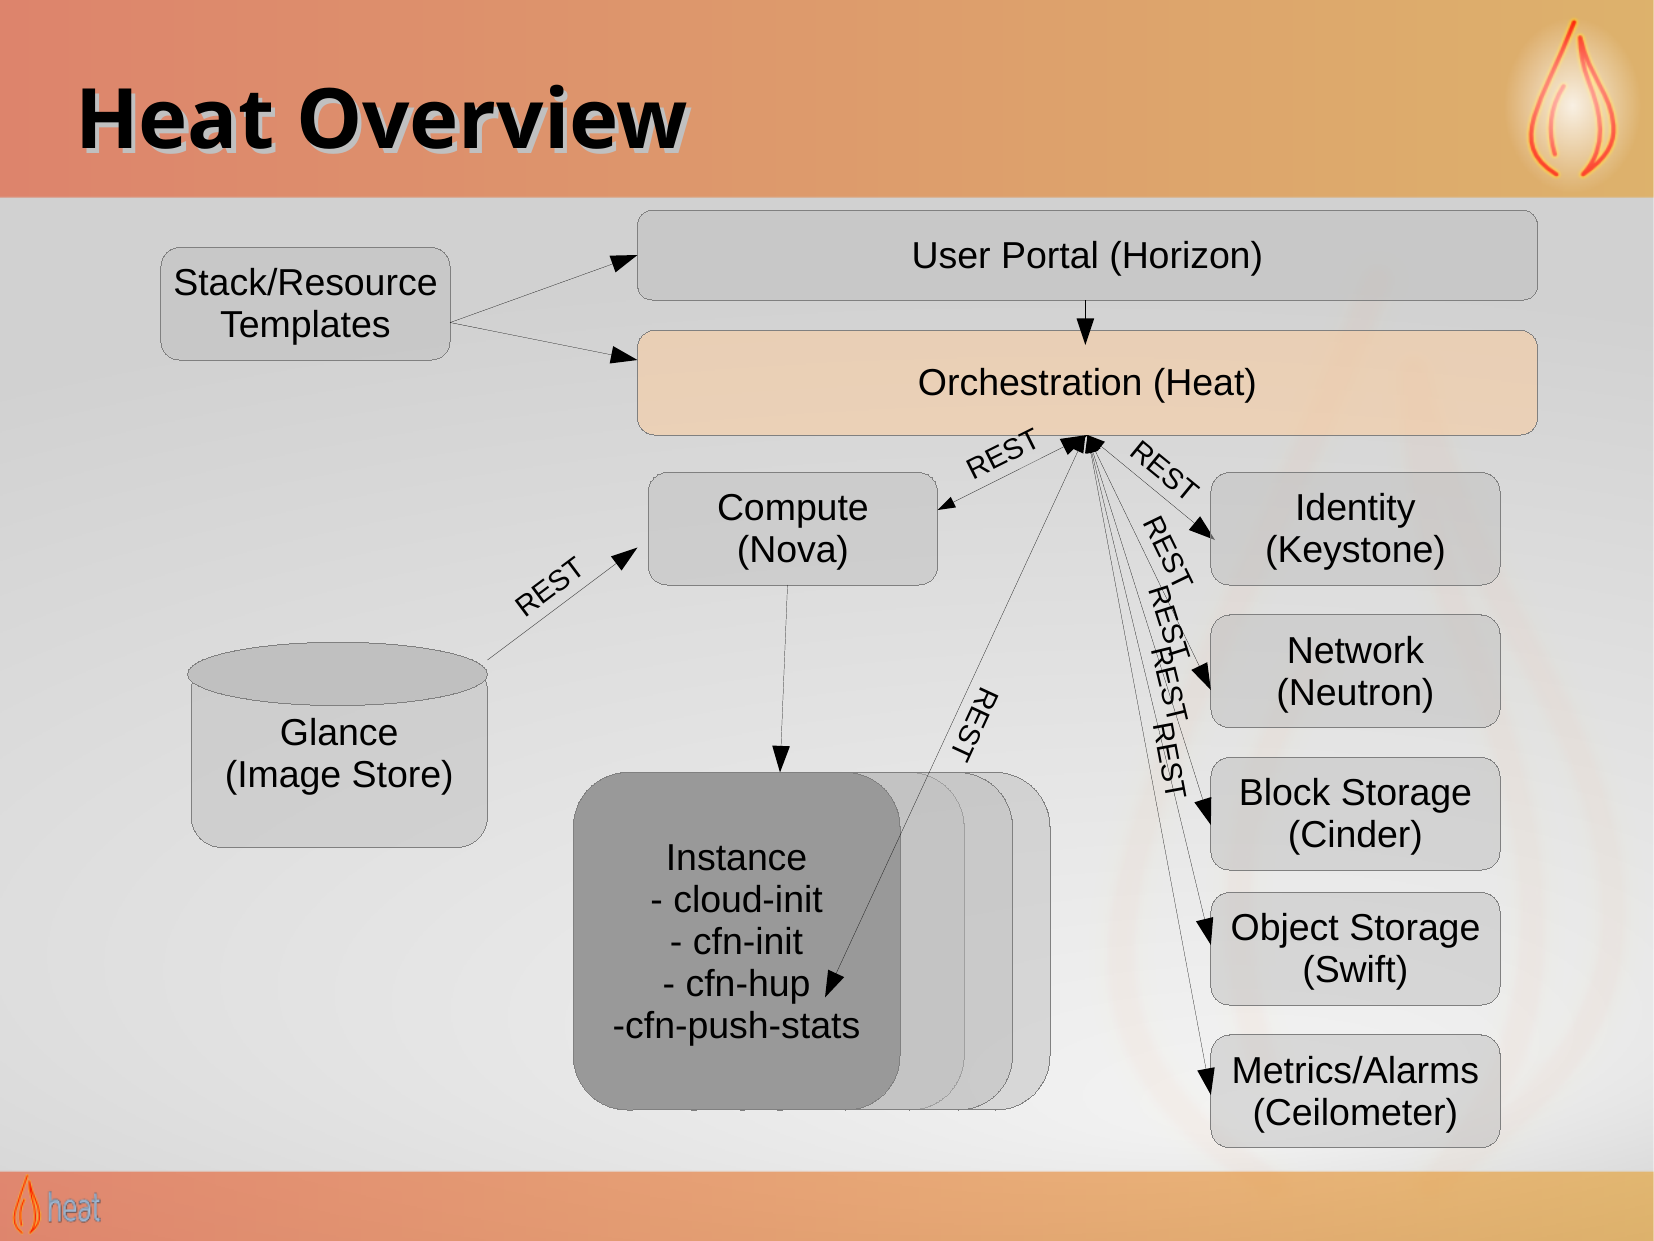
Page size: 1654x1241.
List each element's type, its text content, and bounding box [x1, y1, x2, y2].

text_box Stack/Resource Templates [160, 247, 451, 361]
text_box Glance (Image Store) [191, 680, 488, 848]
text_box User Portal (Horizon) [637, 210, 1538, 301]
text_box Metrics/Alarms (Ceilometer) [1210, 1034, 1501, 1148]
text_box Identity (Keystone) [1210, 472, 1501, 586]
text_box [856, 772, 1051, 1111]
text_box Object Storage (Swift) [1210, 892, 1501, 1006]
text_box Block Storage (Cinder) [1210, 757, 1501, 871]
text_box [854, 772, 928, 830]
text_box Instance - cloud-init - cfn-init - cfn-hup -cfn-push-stats [573, 772, 901, 1111]
text_box Compute (Nova) [648, 472, 938, 586]
picture [0, 0, 1654, 1241]
title Heat Overview [75, 22, 1564, 211]
text_box Orchestration (Heat) [637, 330, 1538, 436]
text_box [187, 642, 488, 706]
text_box Network (Neutron) [1210, 614, 1501, 728]
